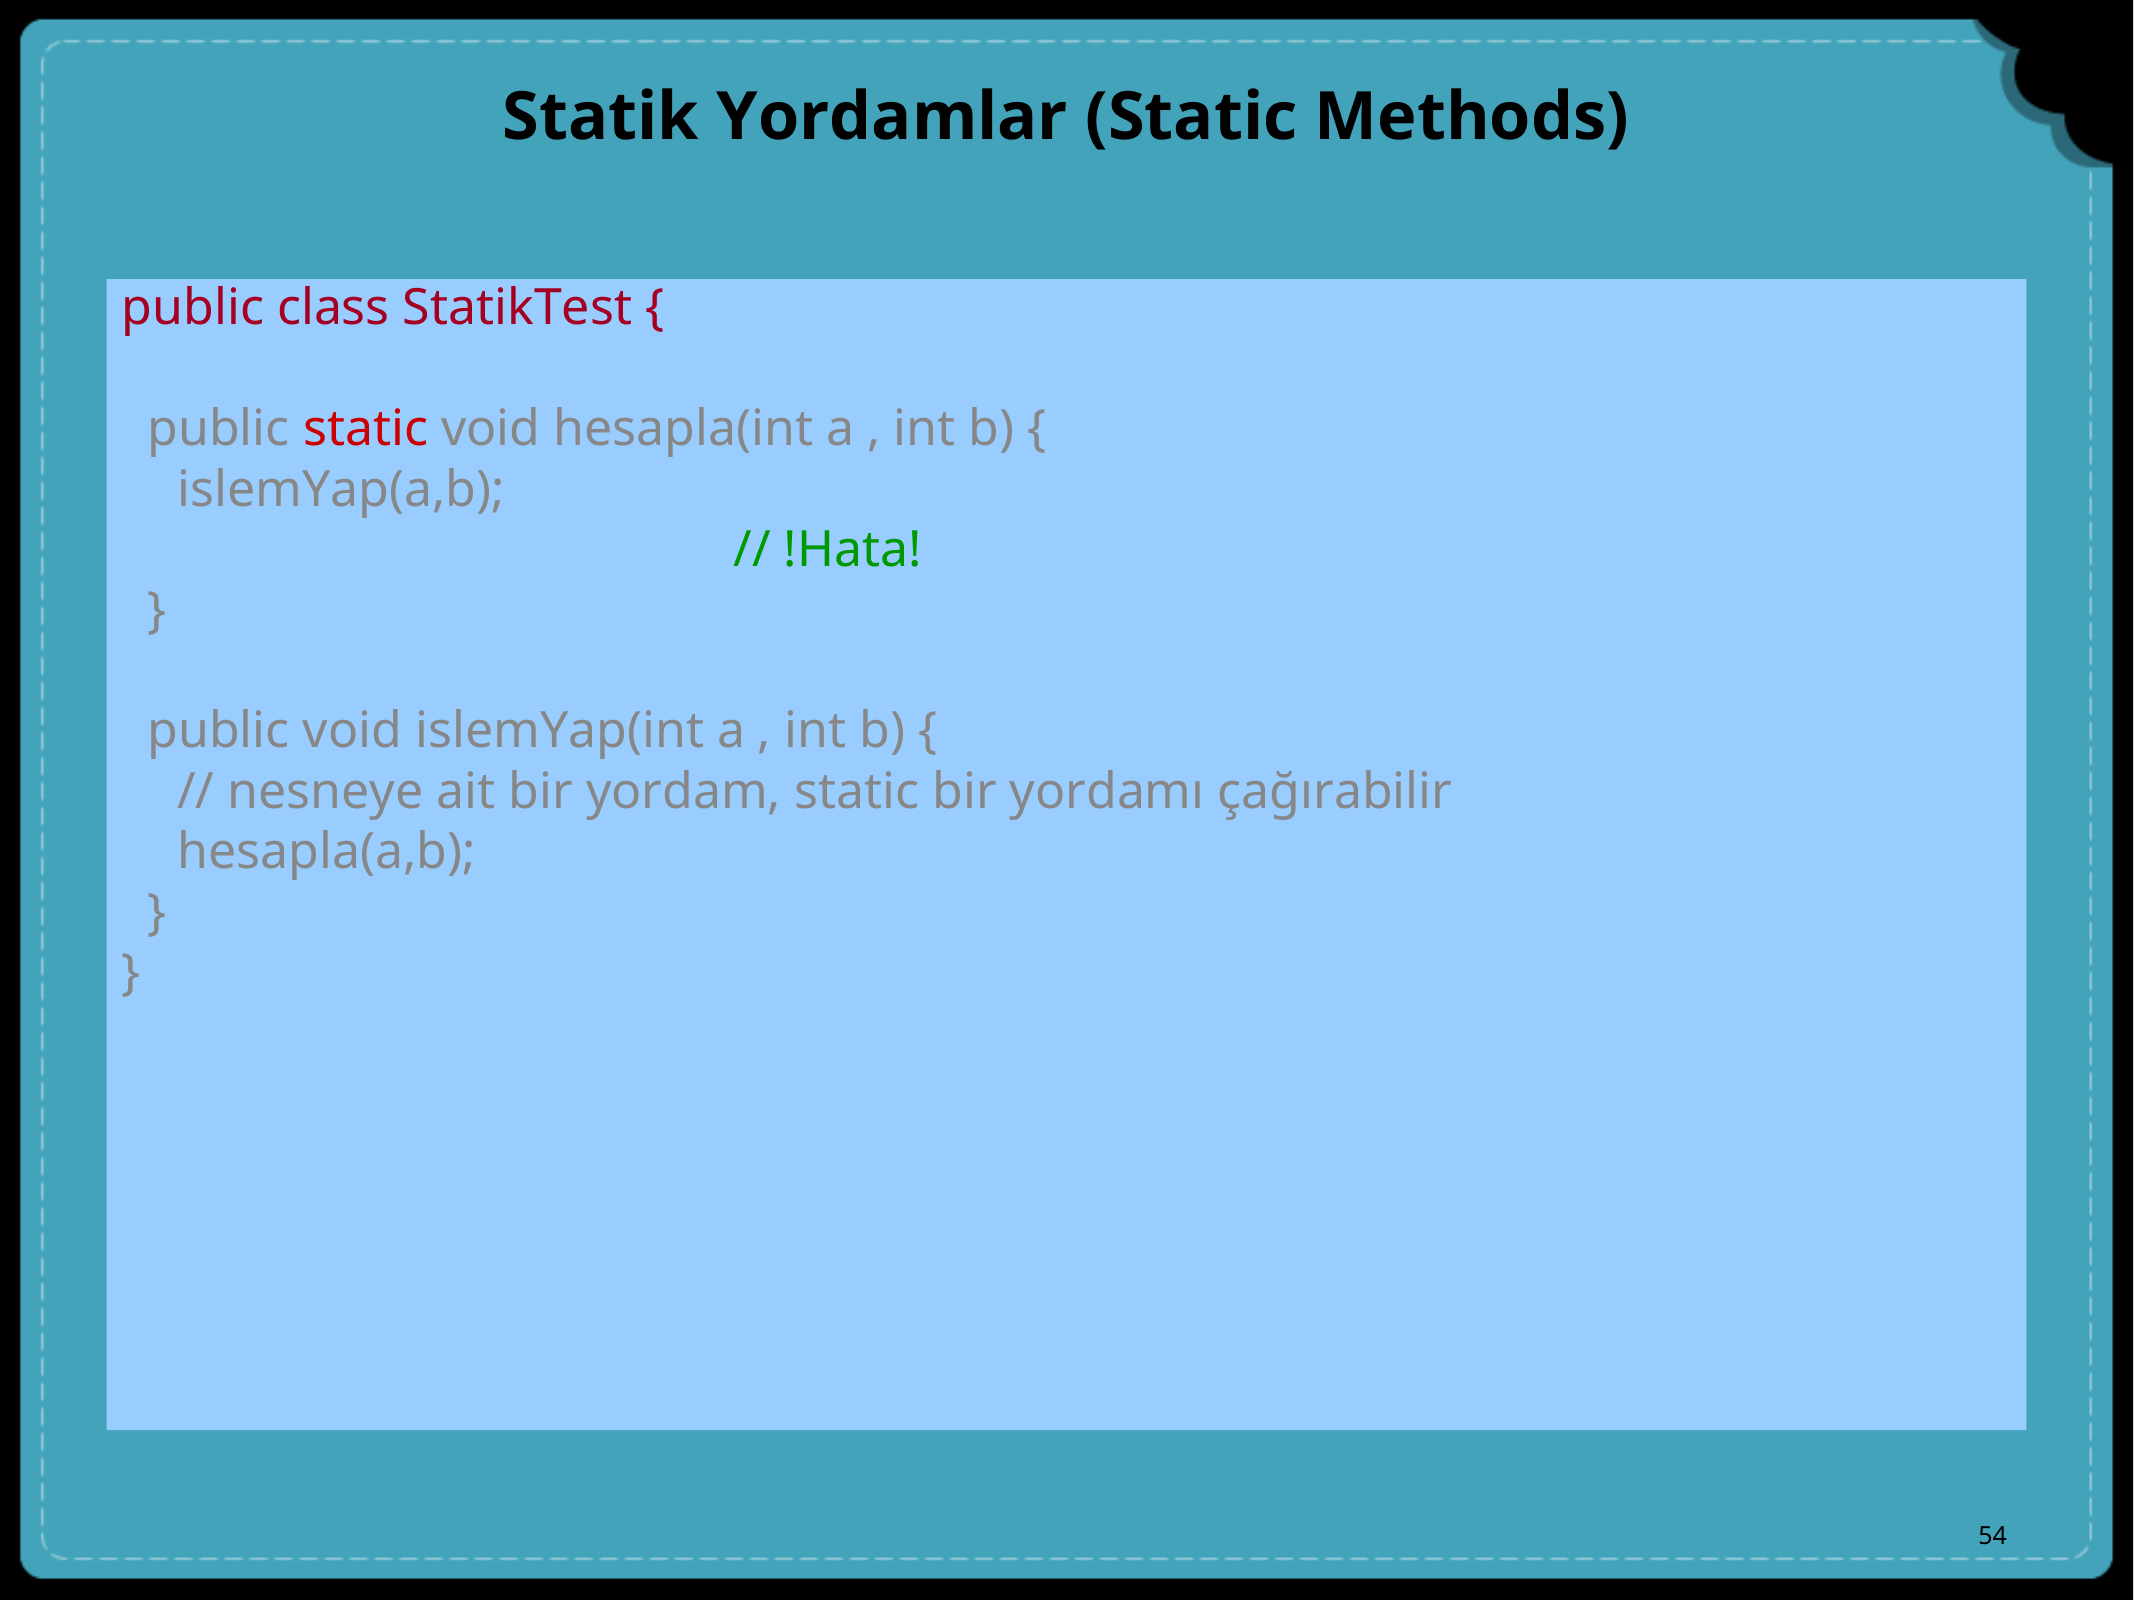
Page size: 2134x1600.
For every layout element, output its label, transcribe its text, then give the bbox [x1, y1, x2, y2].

list public class StatikTest { public static void hesapla(int a , int b) { islemYap(a,b); // !Hata! } public void islemYap(int a , int b) { // nesneye ait bir yordam, static bir yordamı çağırabilir hesapla(a,b); } } [106, 279, 2027, 1431]
picture [0, 0, 2134, 1600]
title Statik Yordamlar (Static Methods) [106, 64, 2027, 246]
